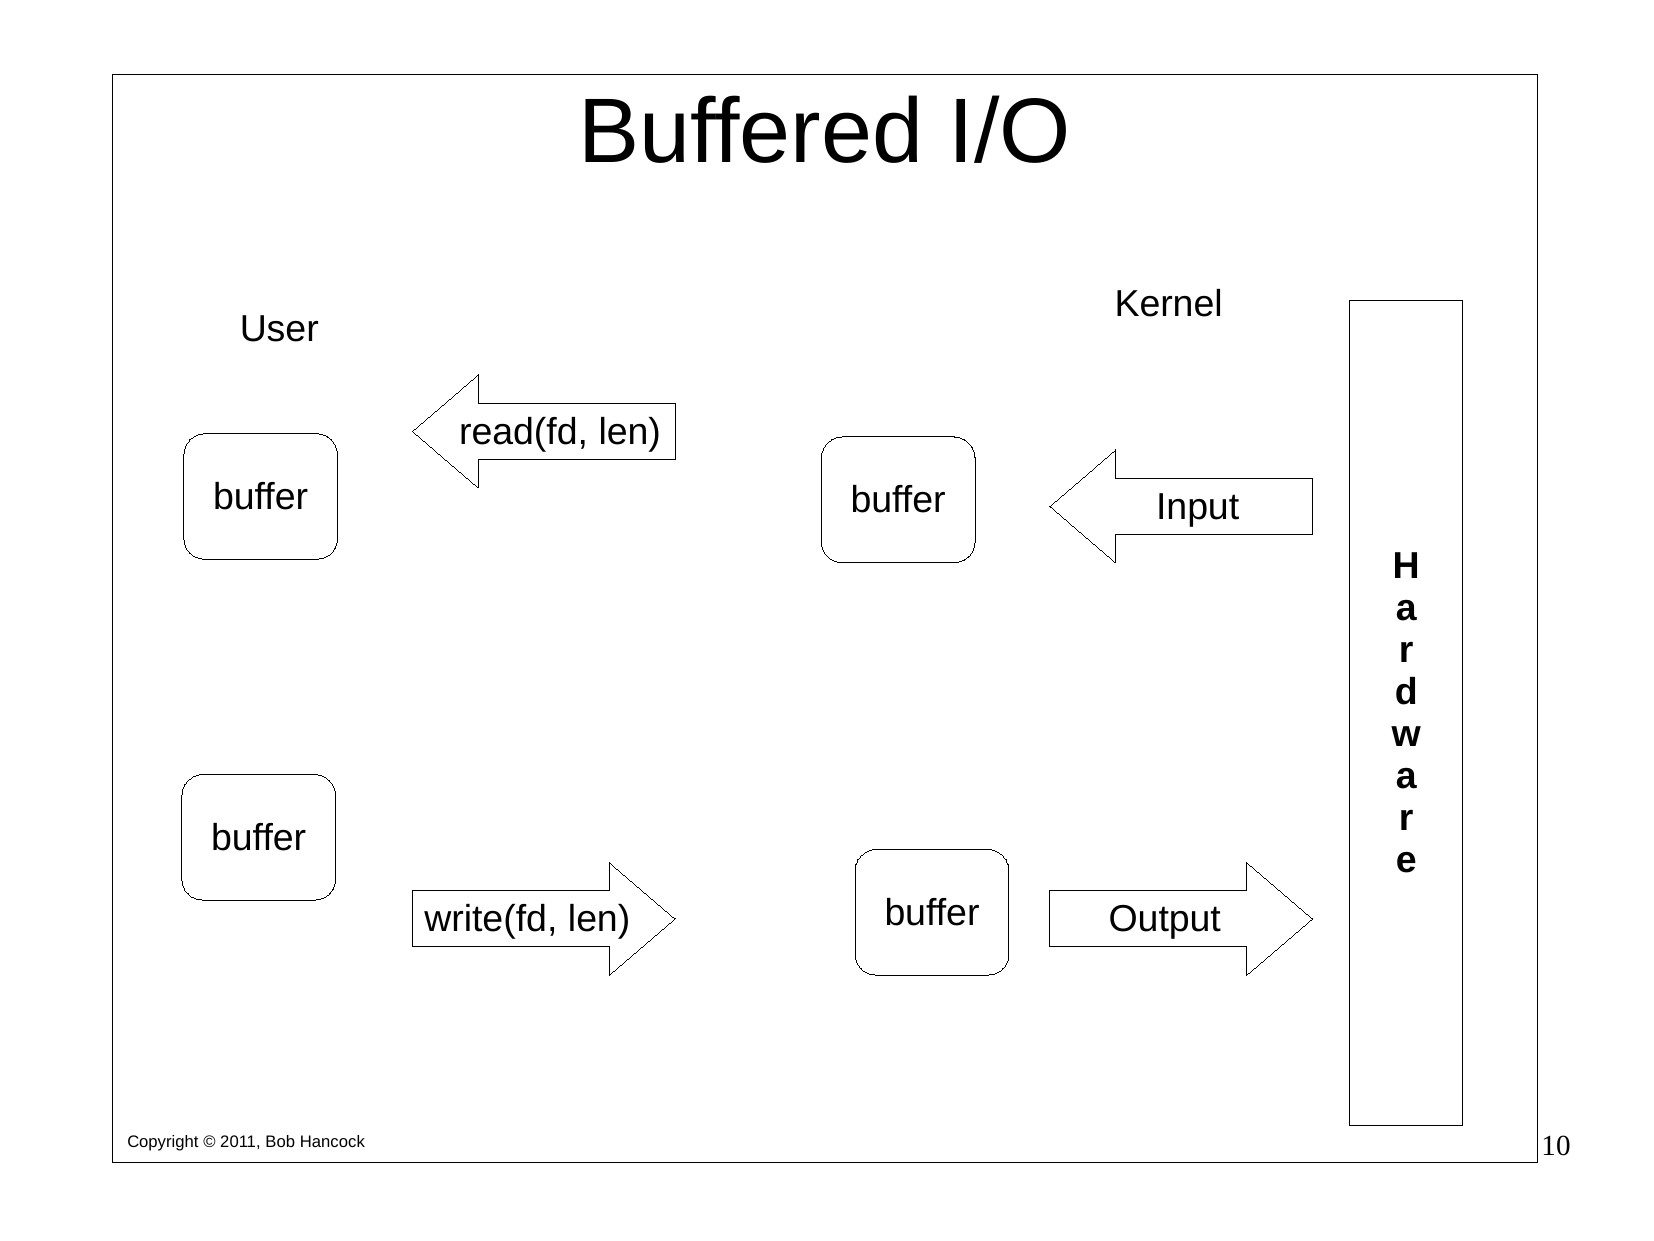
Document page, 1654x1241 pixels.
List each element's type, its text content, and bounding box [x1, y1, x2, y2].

text_box User [225, 300, 334, 357]
text_box read(fd, len) [412, 374, 676, 488]
text_box Output [1049, 862, 1313, 976]
text_box Kernel [1099, 275, 1238, 338]
text_box Input [1049, 449, 1313, 563]
title Buffered I/O [112, 75, 1538, 188]
text_box buffer [821, 436, 976, 563]
text_box buffer [181, 774, 336, 901]
text_box Copyright © 2011, Bob Hancock [112, 1125, 381, 1159]
text_box buffer [183, 433, 338, 560]
text_box buffer [855, 849, 1009, 976]
text_box write(fd, len) [412, 862, 676, 976]
text_box H a r d w a r e [1349, 300, 1463, 1126]
